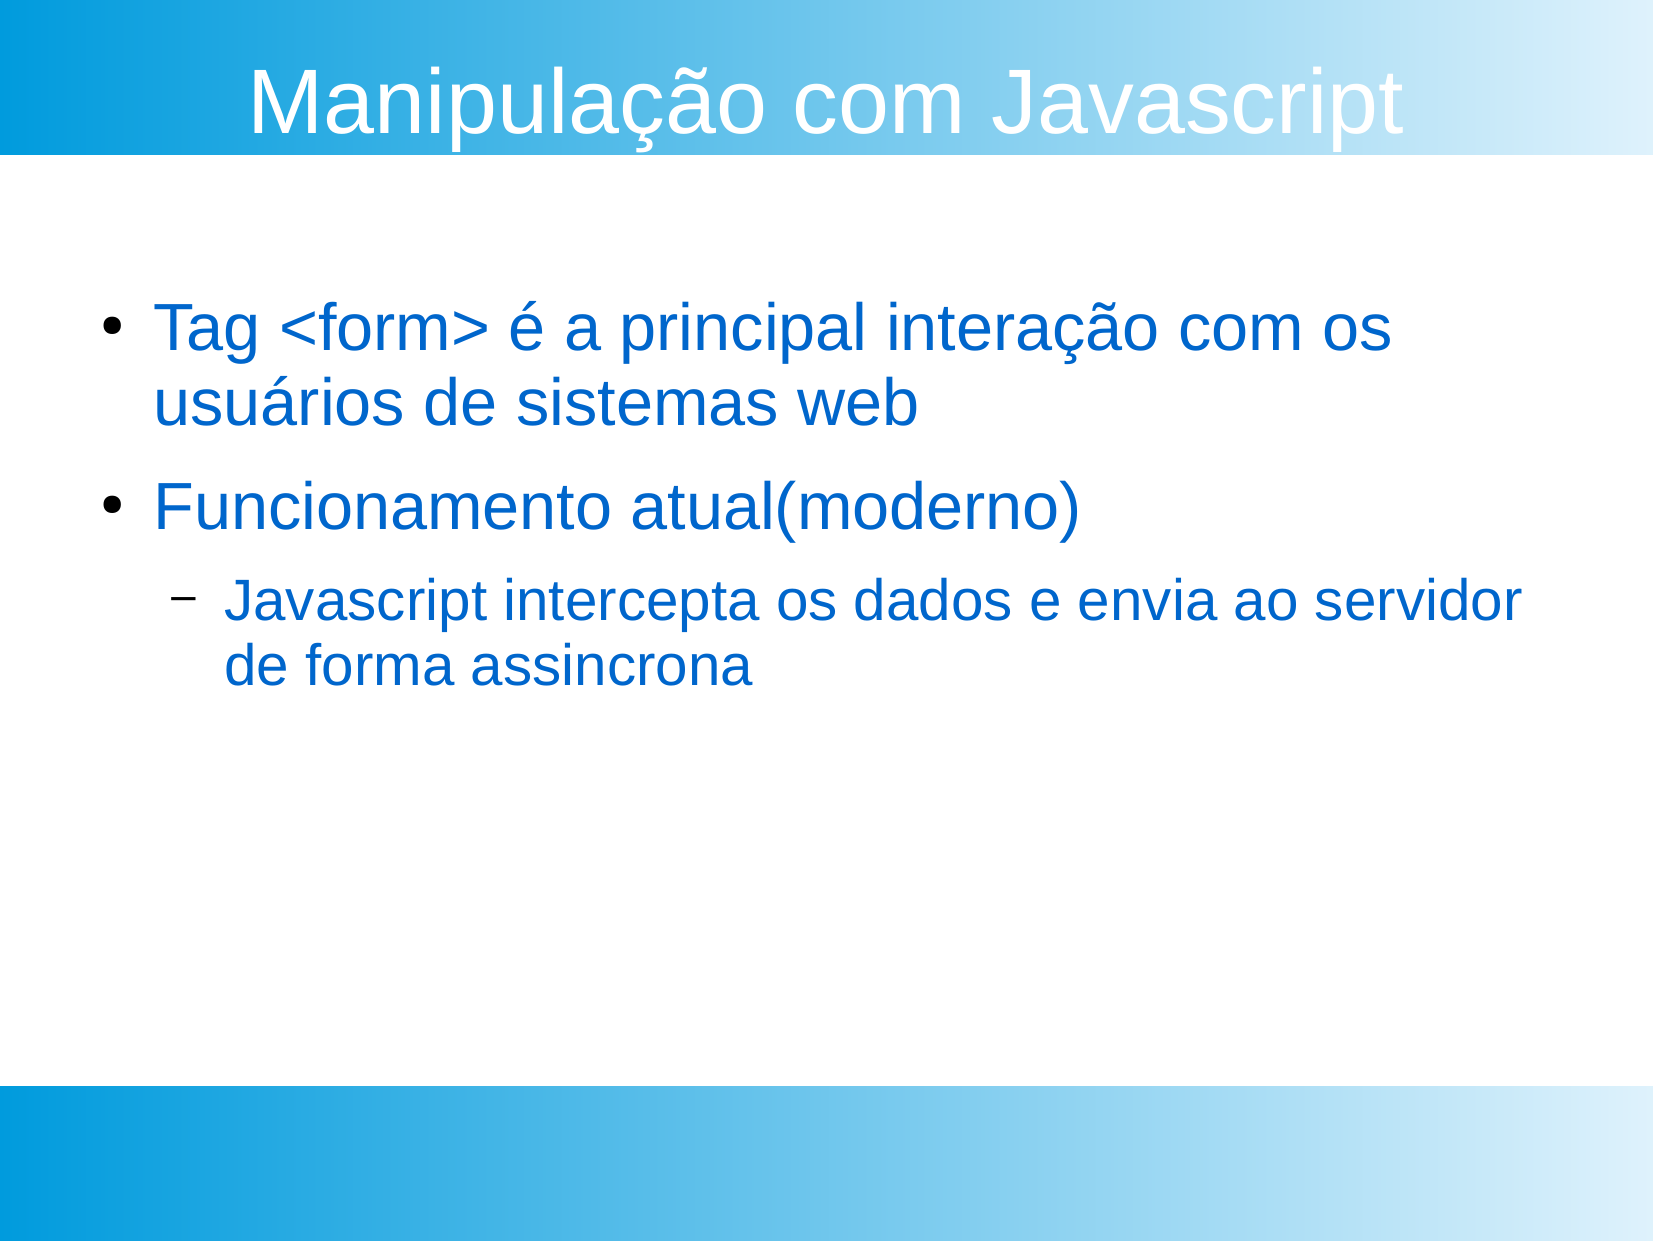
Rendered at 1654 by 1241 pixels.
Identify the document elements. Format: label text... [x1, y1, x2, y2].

title Manipulação com Javascript [82, 49, 1571, 155]
list Tag <form> é a principal interação com os usuários de sistemas web Funcionamento atual(moderno) Javascript intercepta os dados e envia ao servidor de forma assincrona [82, 290, 1571, 1010]
